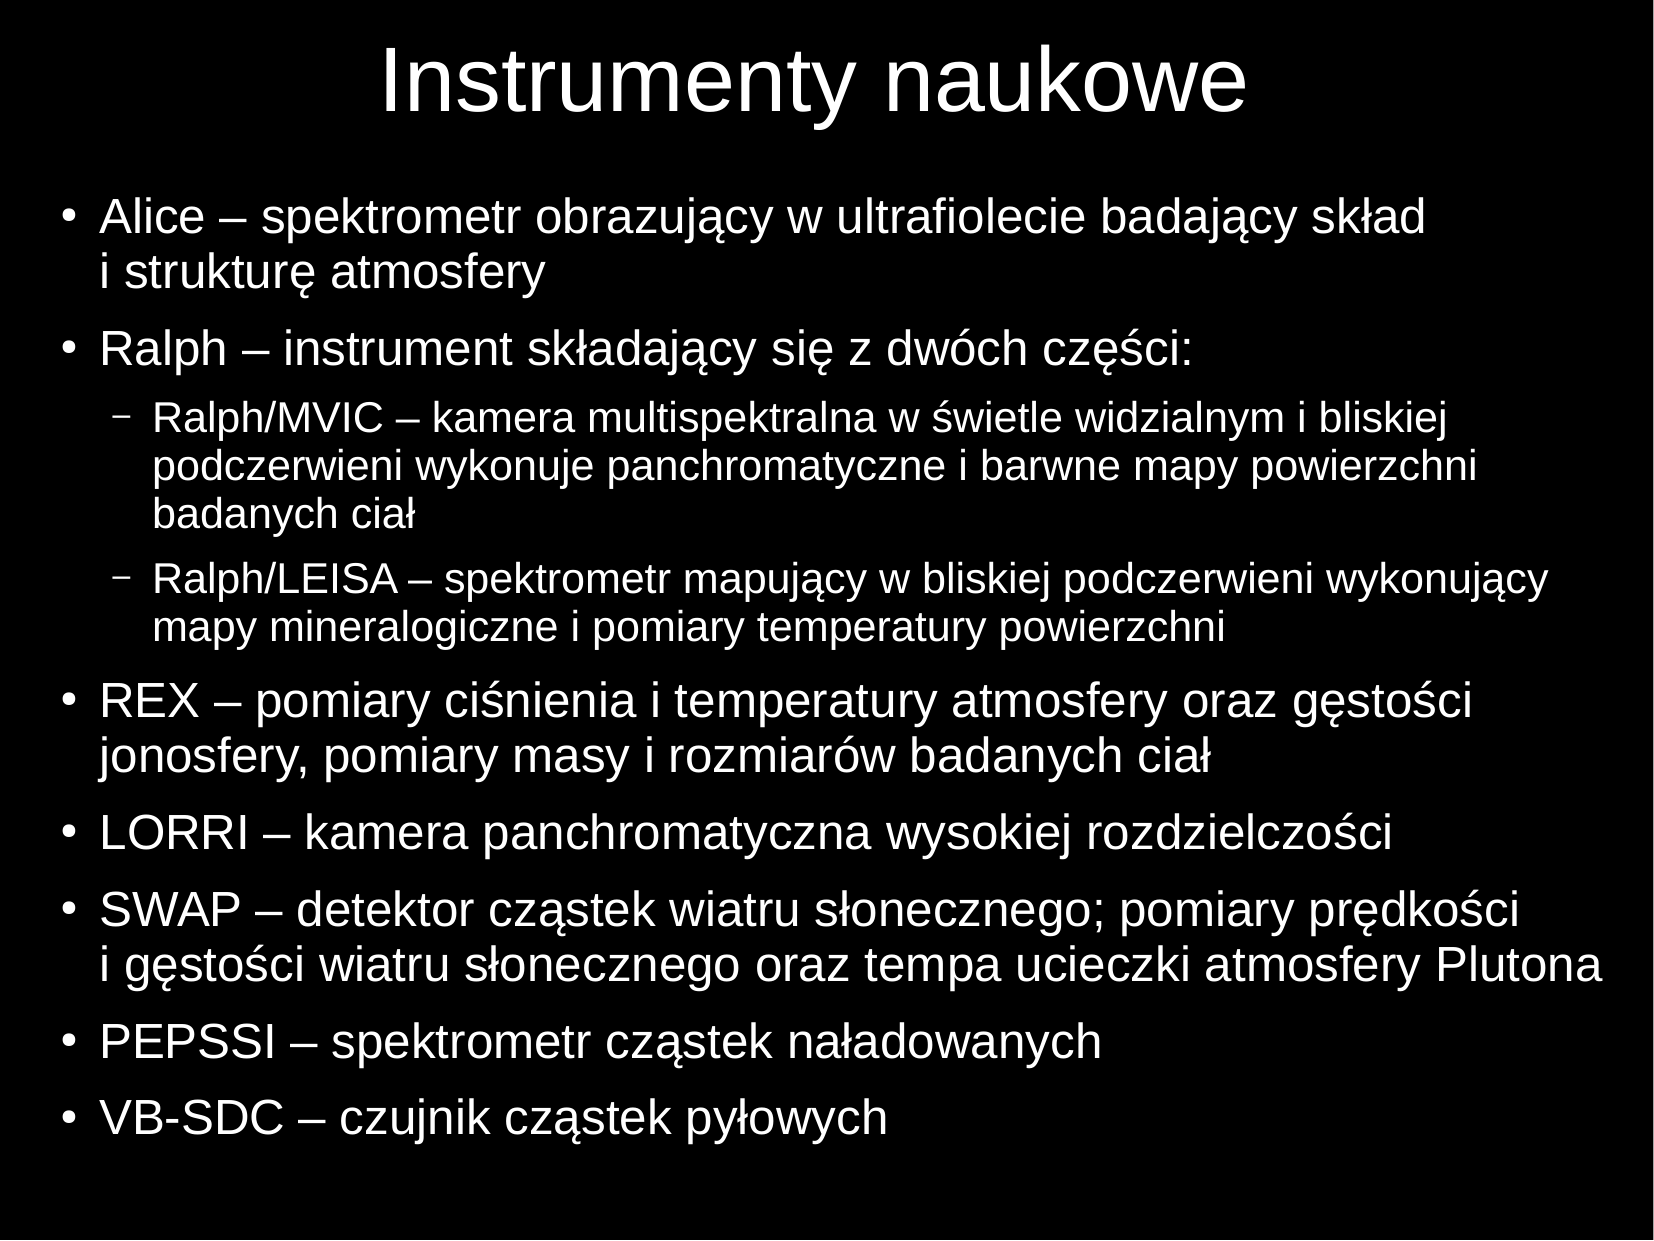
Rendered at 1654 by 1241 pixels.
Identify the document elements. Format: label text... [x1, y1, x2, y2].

title Instrumenty naukowe [307, 17, 1323, 142]
list Alice – spektrometr obrazujący w ultrafiolecie badający skład i strukturę atmosfery Ralph – instrument składający się z dwóch części: Ralph/MVIC – kamera multispektralna w świetle widzialnym i bliskiej podczerwieni wykonuje panchromatyczne i barwne mapy powierzchni badanych ciał Ralph/LEISA – spektrometr mapujący w bliskiej podczerwieni wykonujący mapy mineralogiczne i pomiary temperatury powierzchni REX – pomiary ciśnienia i temperatury atmosfery oraz gęstości jonosfery, pomiary masy i rozmiarów badanych ciał LORRI – kamera panchromatyczna wysokiej rozdzielczości SWAP – detektor cząstek wiatru słonecznego; pomiary prędkości i gęstości wiatru słonecznego oraz tempa ucieczki atmosfery Plutona PEPSSI – spektrometr cząstek naładowanych VB-SDC – czujnik cząstek pyłowych [47, 188, 1619, 1193]
